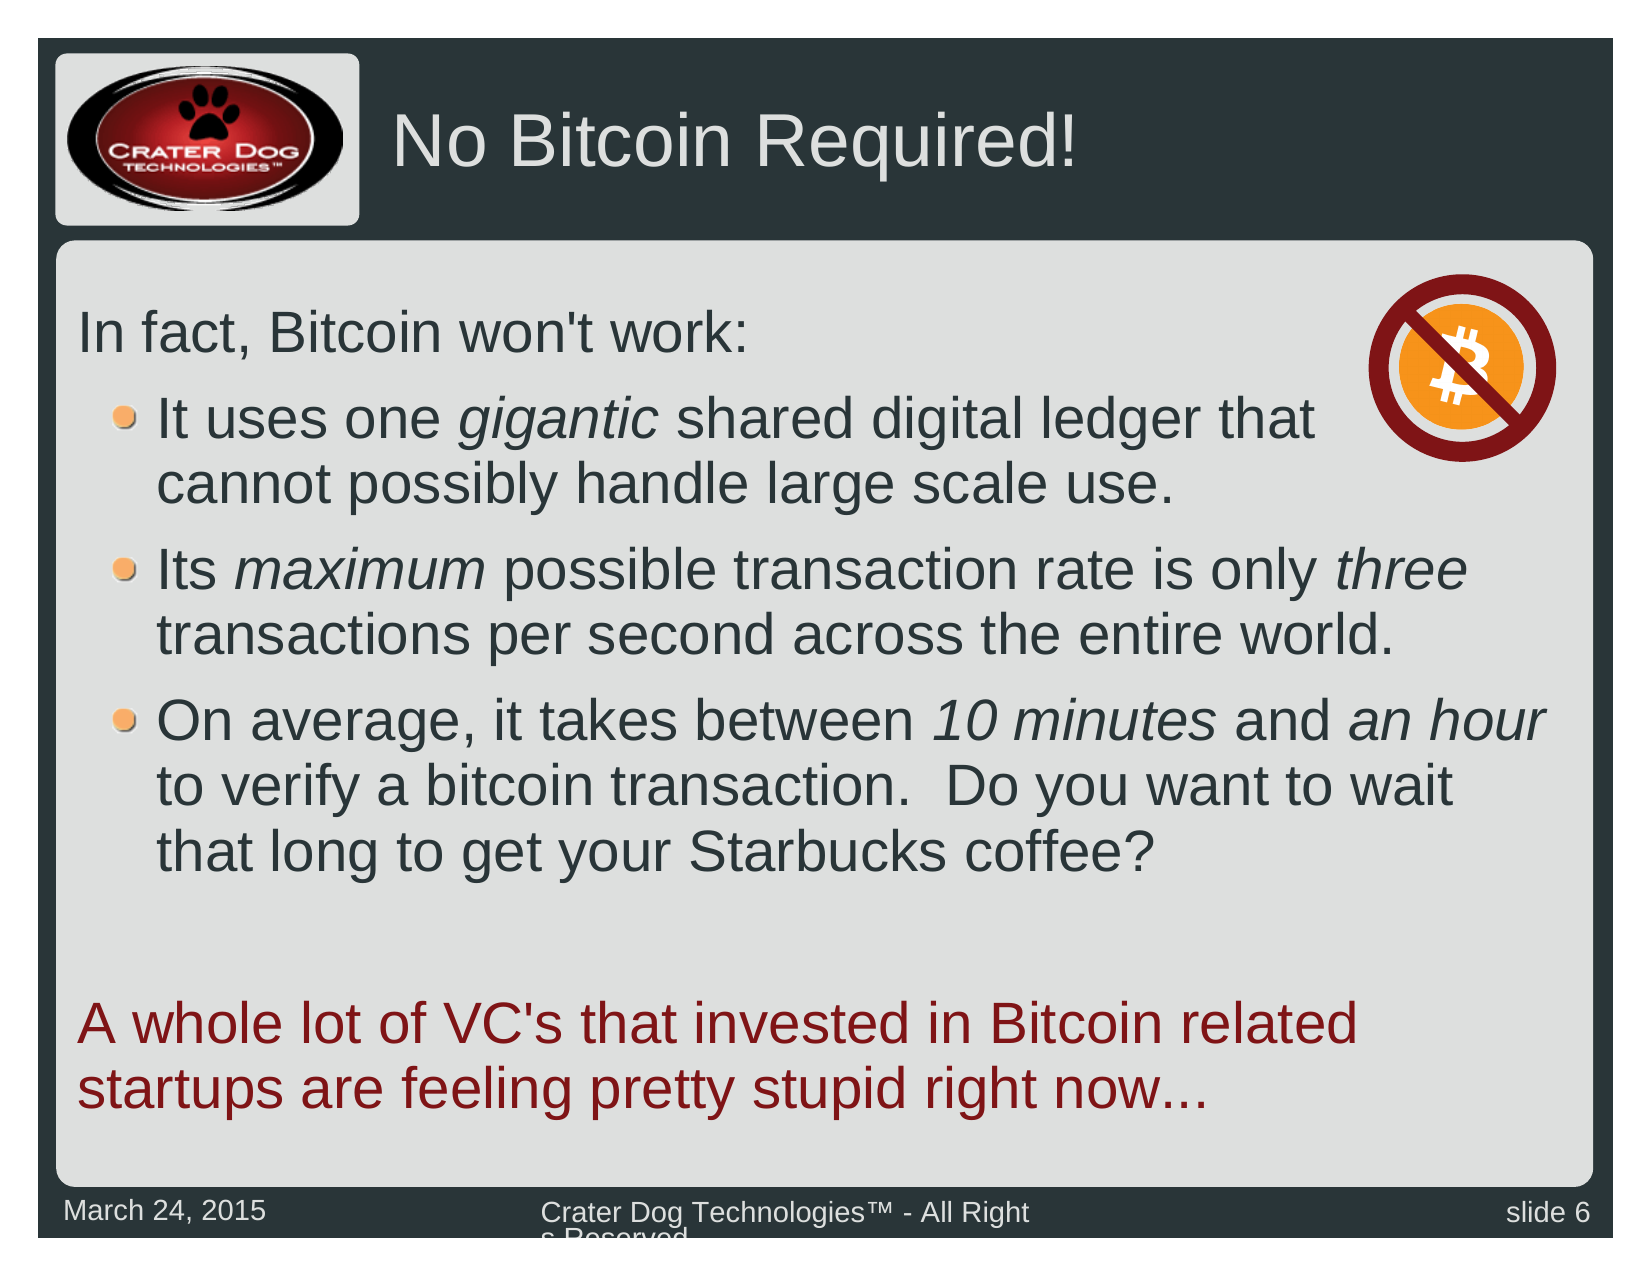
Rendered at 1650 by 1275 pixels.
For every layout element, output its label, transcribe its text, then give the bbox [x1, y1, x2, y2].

text_box [1368, 274, 1557, 462]
title No Bitcoin Required! [391, 55, 1572, 224]
picture [67, 66, 343, 211]
picture [1417, 302, 1525, 413]
list In fact, Bitcoin won't work: It uses one gigantic shared digital ledger that cannot possibly handle large scale use. Its maximum possible transaction rate is only three transactions per second across the entire world. On average, it takes between 10 minutes and an hour to verify a bitcoin transaction. Do you want to wait that long to get your Starbucks coffee? A whole lot of VC's that invested in Bitcoin related startups are feeling pretty stupid right now... [77, 299, 1557, 1163]
picture [1397, 323, 1508, 431]
